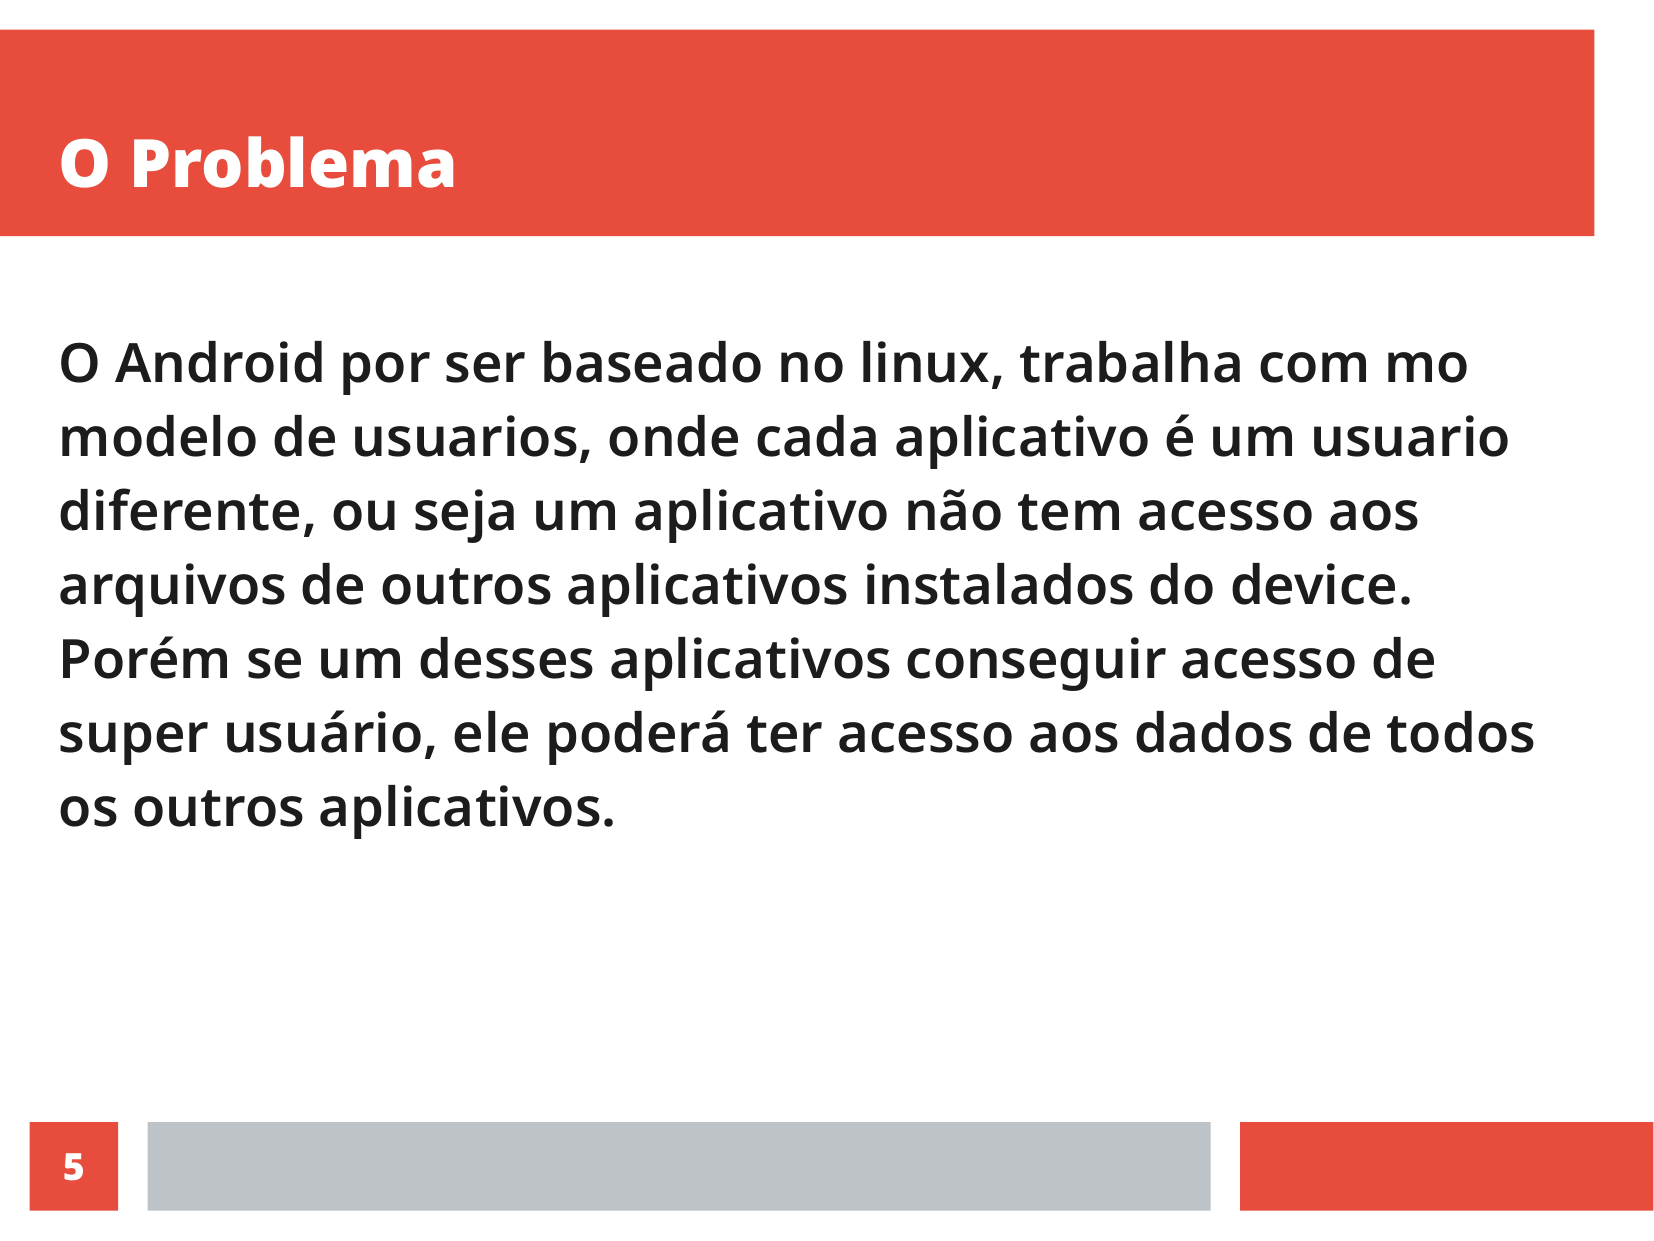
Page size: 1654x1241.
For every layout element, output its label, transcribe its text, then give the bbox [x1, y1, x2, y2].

title O Problema [59, 59, 1595, 207]
list O Android por ser baseado no linux, trabalha com mo modelo de usuarios, onde cada aplicativo é um usuario diferente, ou seja um aplicativo não tem acesso aos arquivos de outros aplicativos instalados do device. Porém se um desses aplicativos conseguir acesso de super usuário, ele poderá ter acesso aos dados de todos os outros aplicativos. [59, 324, 1565, 1093]
